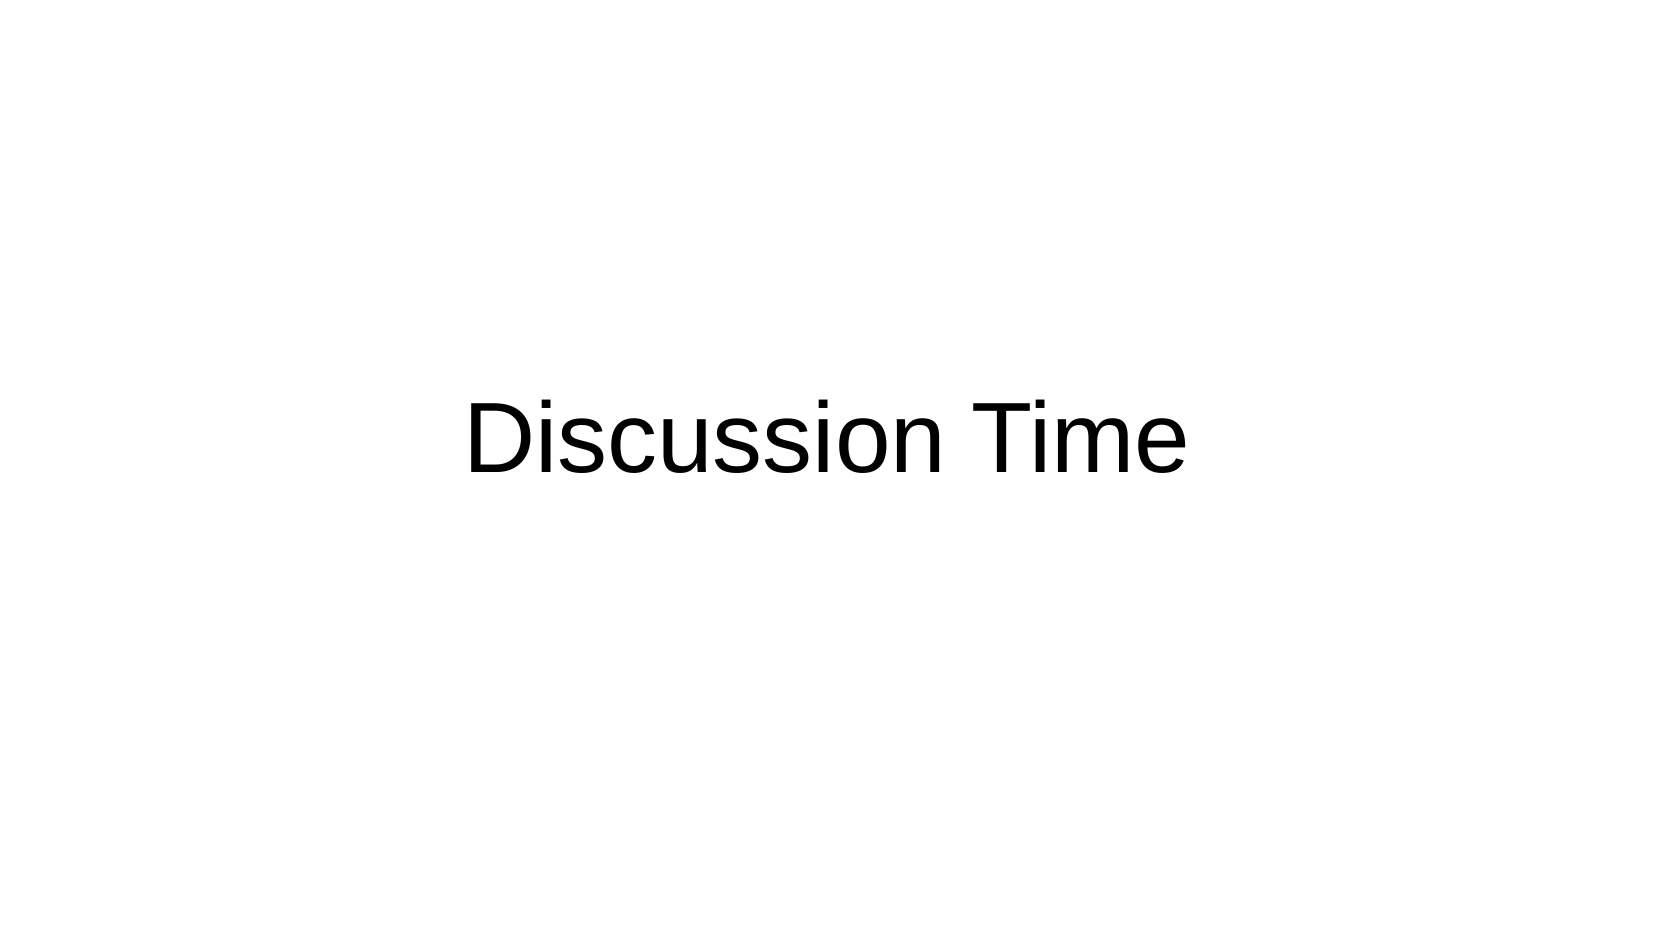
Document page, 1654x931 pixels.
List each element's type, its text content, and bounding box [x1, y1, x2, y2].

text_box Discussion Time [82, 108, 1571, 767]
